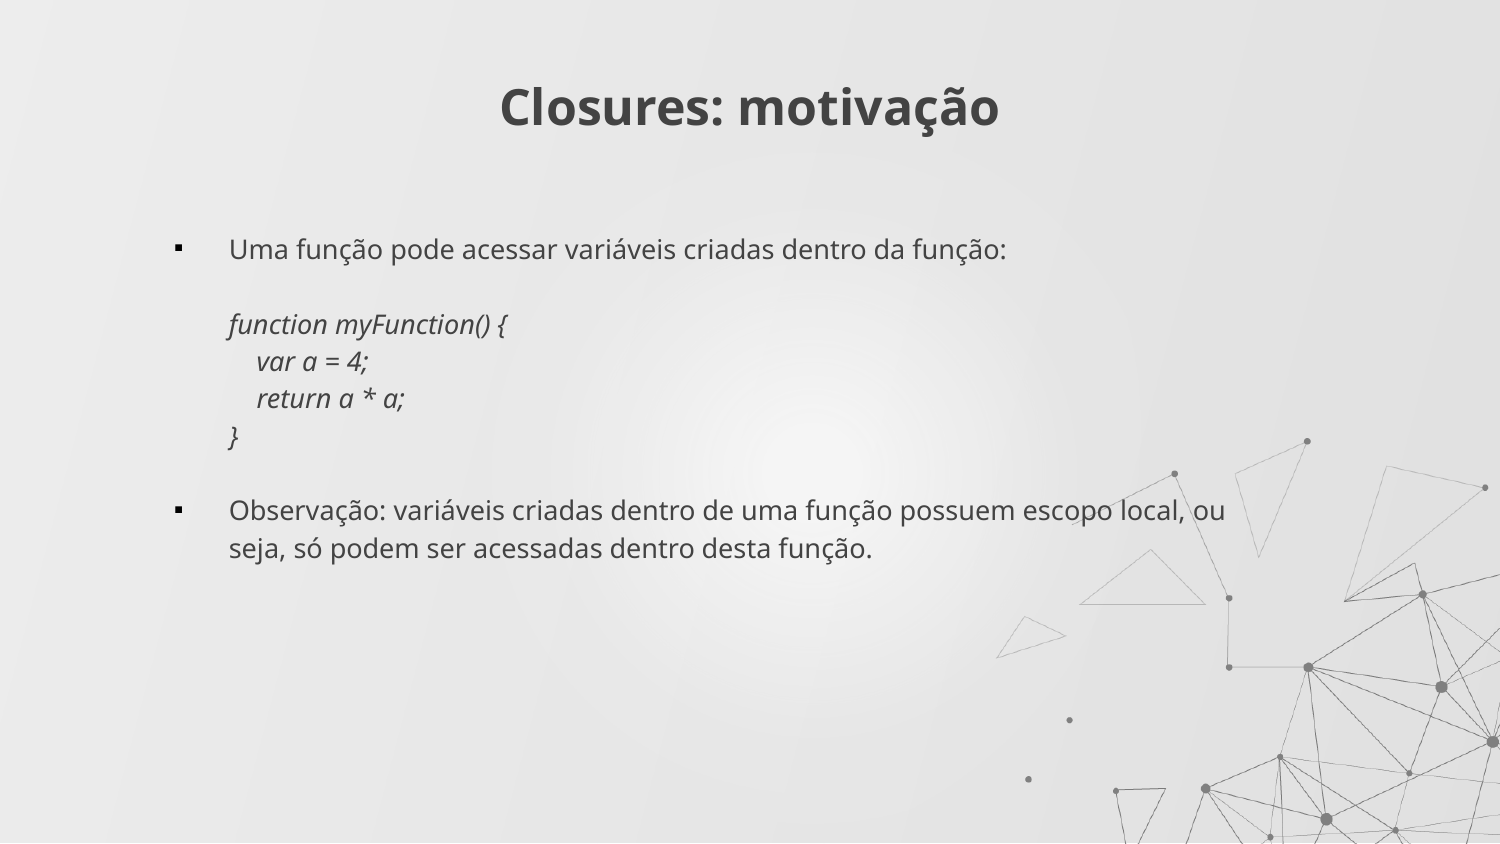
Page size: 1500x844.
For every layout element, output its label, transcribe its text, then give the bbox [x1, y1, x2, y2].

list Uma função pode acessar variáveis criadas dentro da função: function myFunction() { var a = 4; return a * a; } Observação: variáveis criadas dentro de uma função possuem escopo local, ou seja, só podem ser acessadas dentro desta função. [142, 216, 1278, 455]
title Closures: motivação [60, 60, 1441, 216]
picture [0, 0, 1500, 844]
